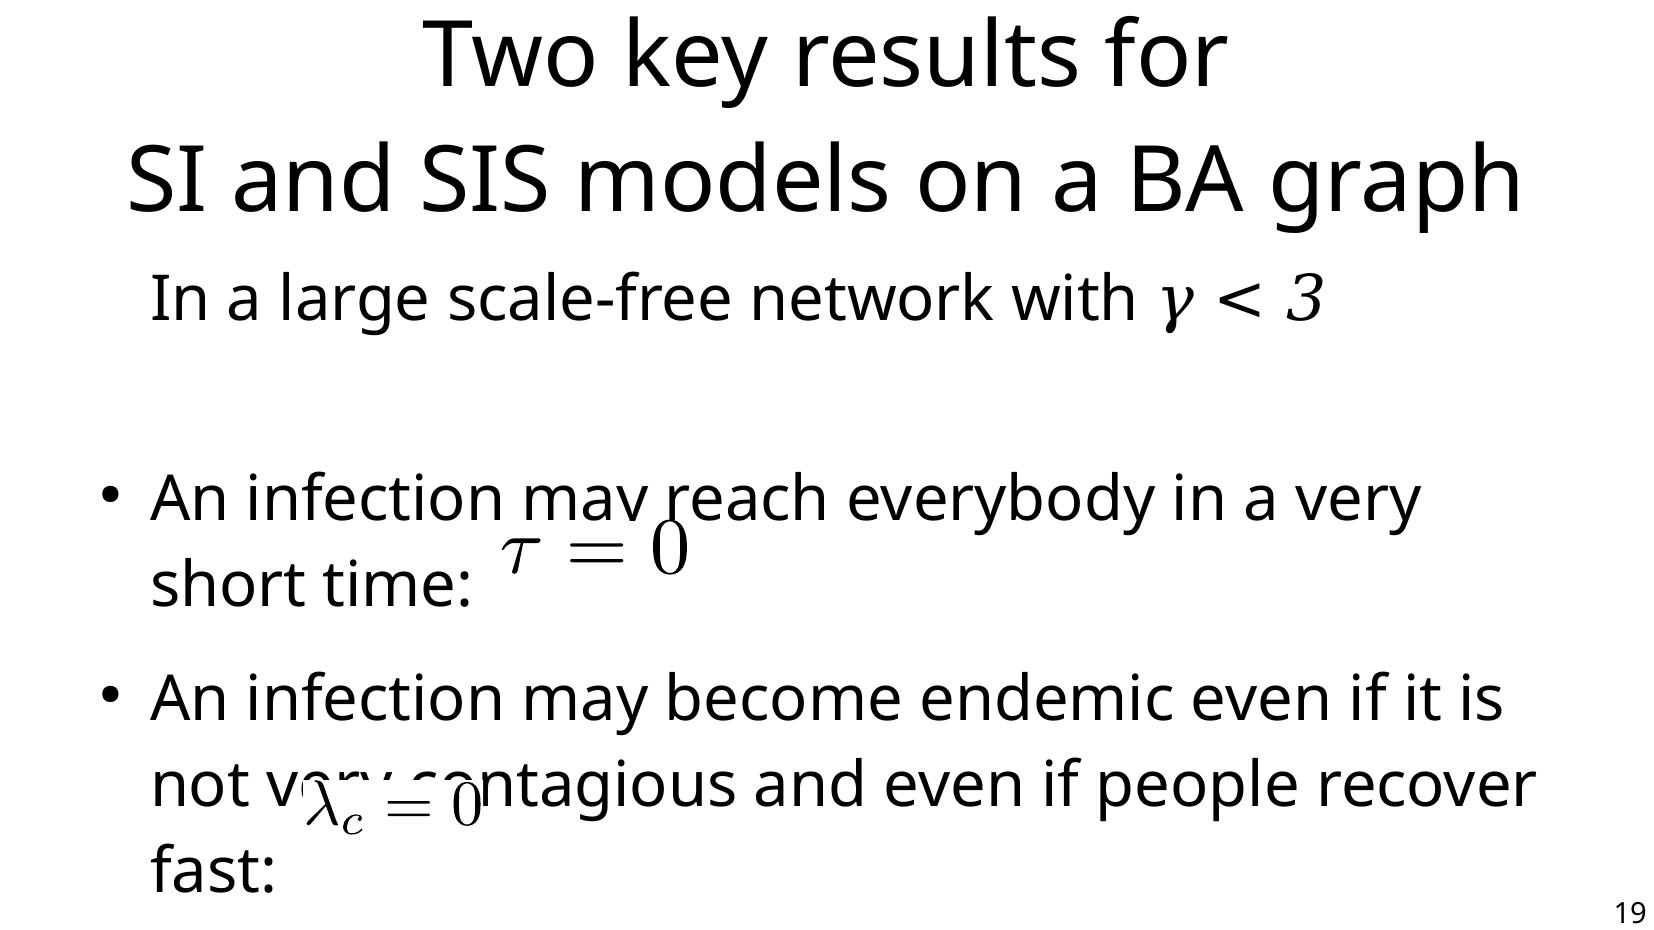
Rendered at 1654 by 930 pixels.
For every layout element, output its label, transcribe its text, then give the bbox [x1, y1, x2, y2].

title Two key results for SI and SIS models on a BA graph [82, 1, 1571, 225]
list In a large scale-free network with γ < 3 An infection may reach everybody in a very short time: An infection may become endemic even if it is not very contagious and even if people recover fast: [82, 252, 1571, 916]
text_box [499, 519, 691, 575]
text_box [303, 780, 484, 835]
